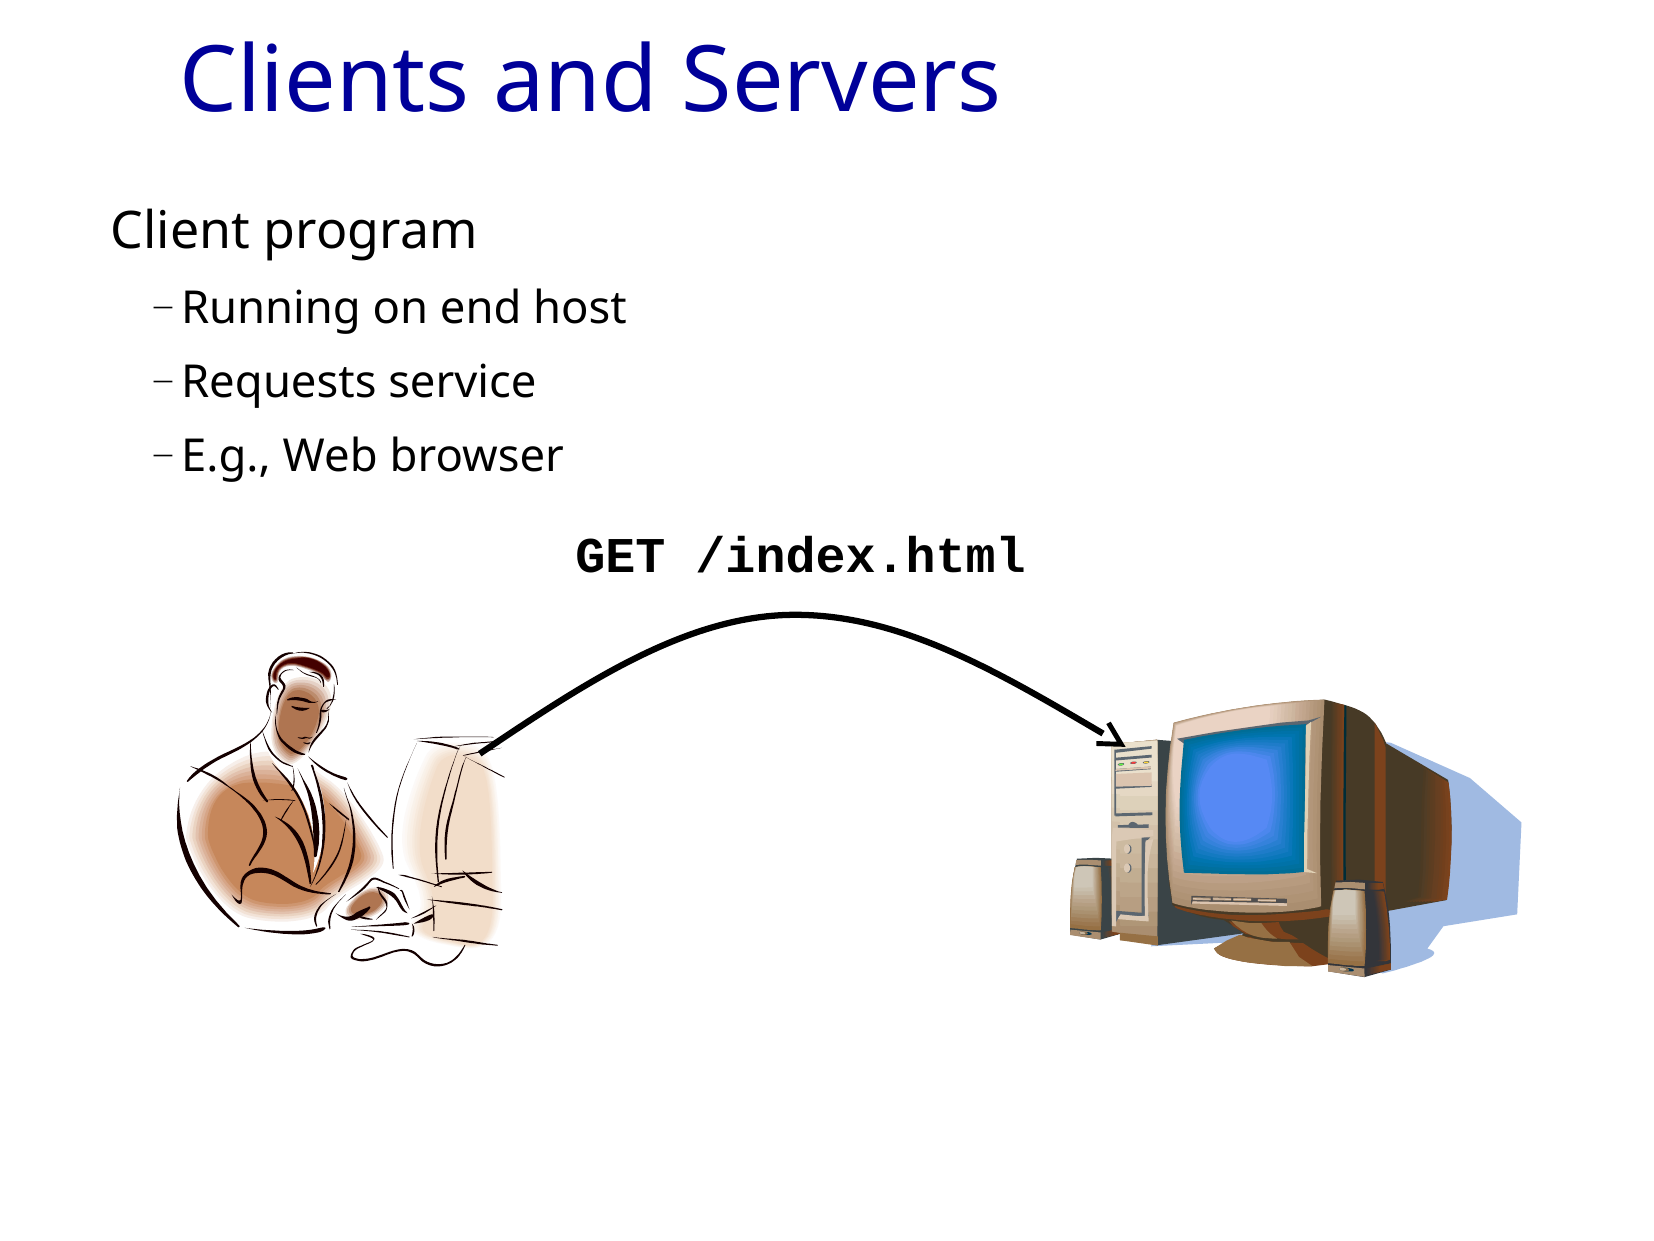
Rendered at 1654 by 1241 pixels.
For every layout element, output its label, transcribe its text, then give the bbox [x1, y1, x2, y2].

picture [167, 649, 505, 971]
title Clients and Servers [179, 0, 1475, 170]
list Client program Running on end host Requests service E.g., Web browser [82, 192, 814, 487]
text_box GET /index.html [560, 515, 1041, 591]
picture [1069, 699, 1522, 978]
